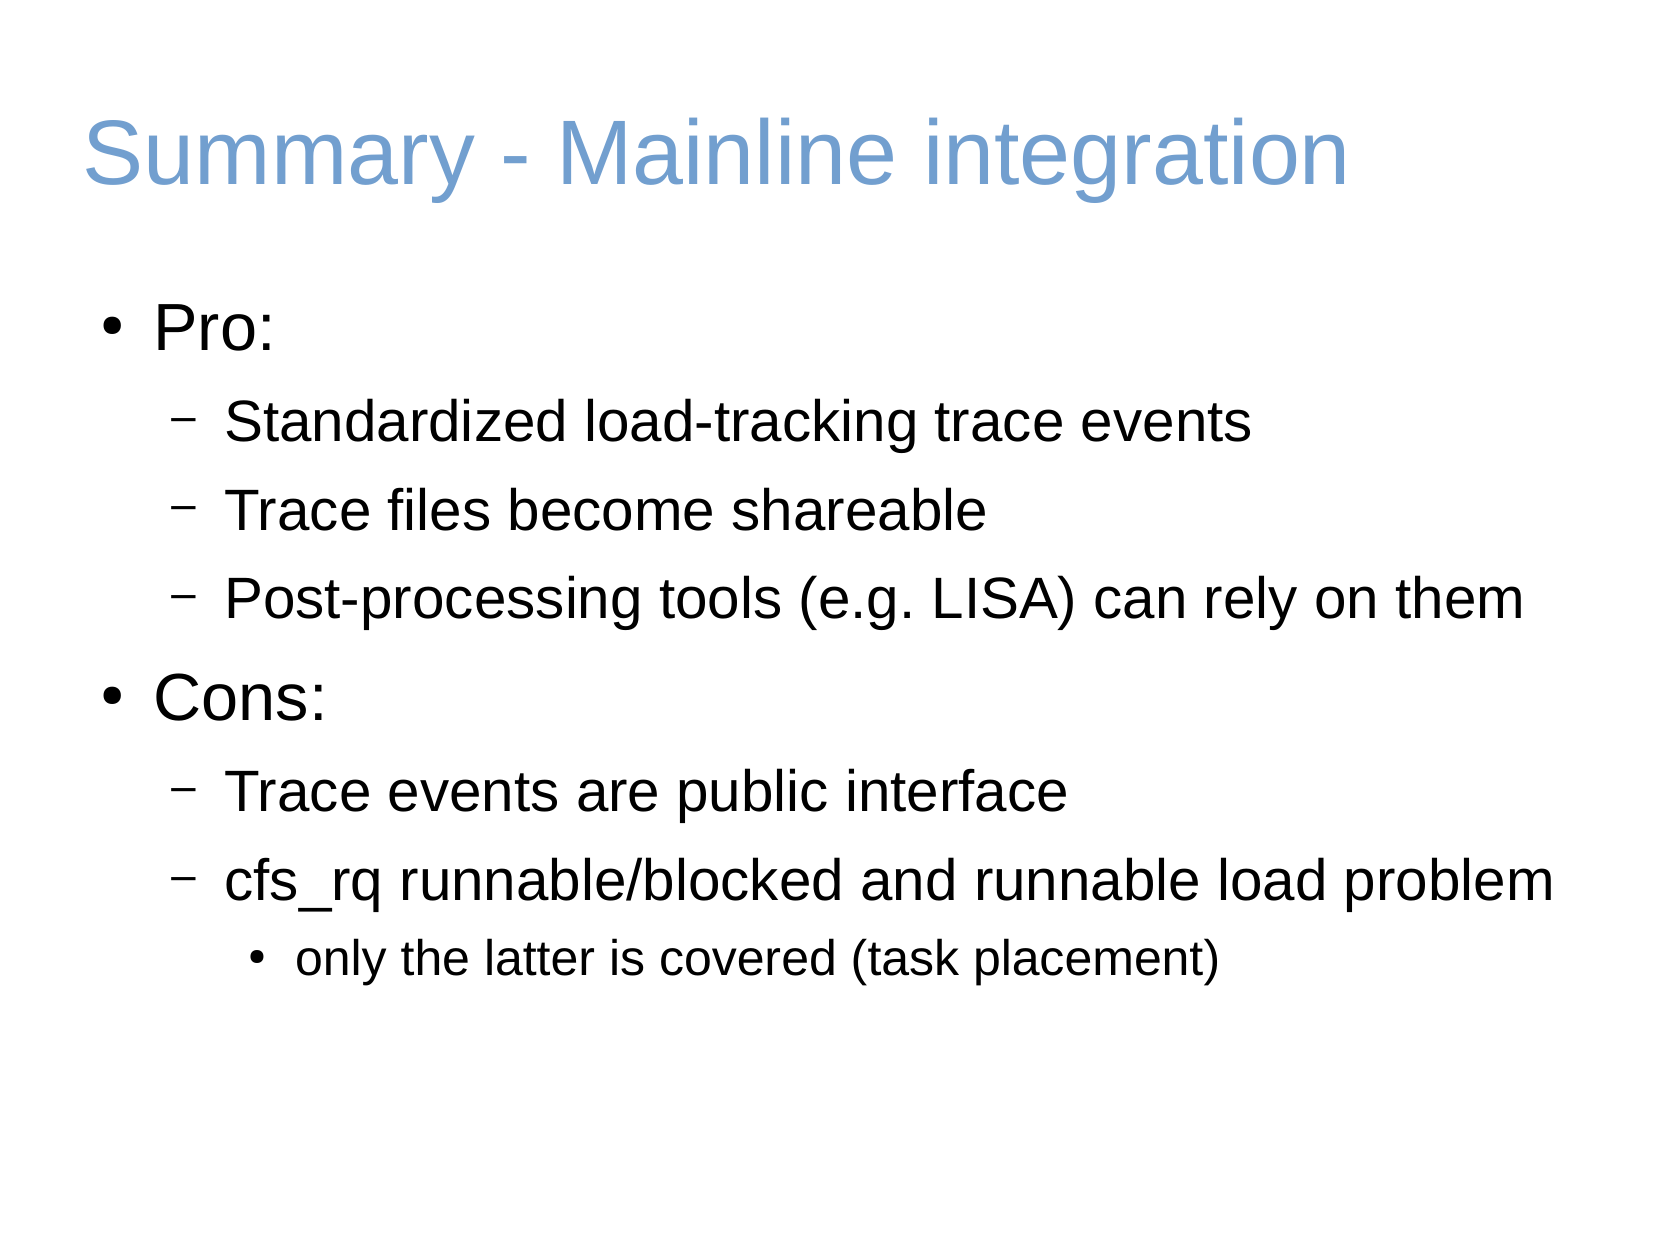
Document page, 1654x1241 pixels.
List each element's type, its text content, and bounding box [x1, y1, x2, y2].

list Pro: Standardized load-tracking trace events Trace files become shareable Post-processing tools (e.g. LISA) can rely on them Cons: Trace events are public interface cfs_rq runnable/blocked and runnable load problem only the latter is covered (task placement) [82, 290, 1571, 1010]
title Summary - Mainline integration [82, 49, 1571, 257]
